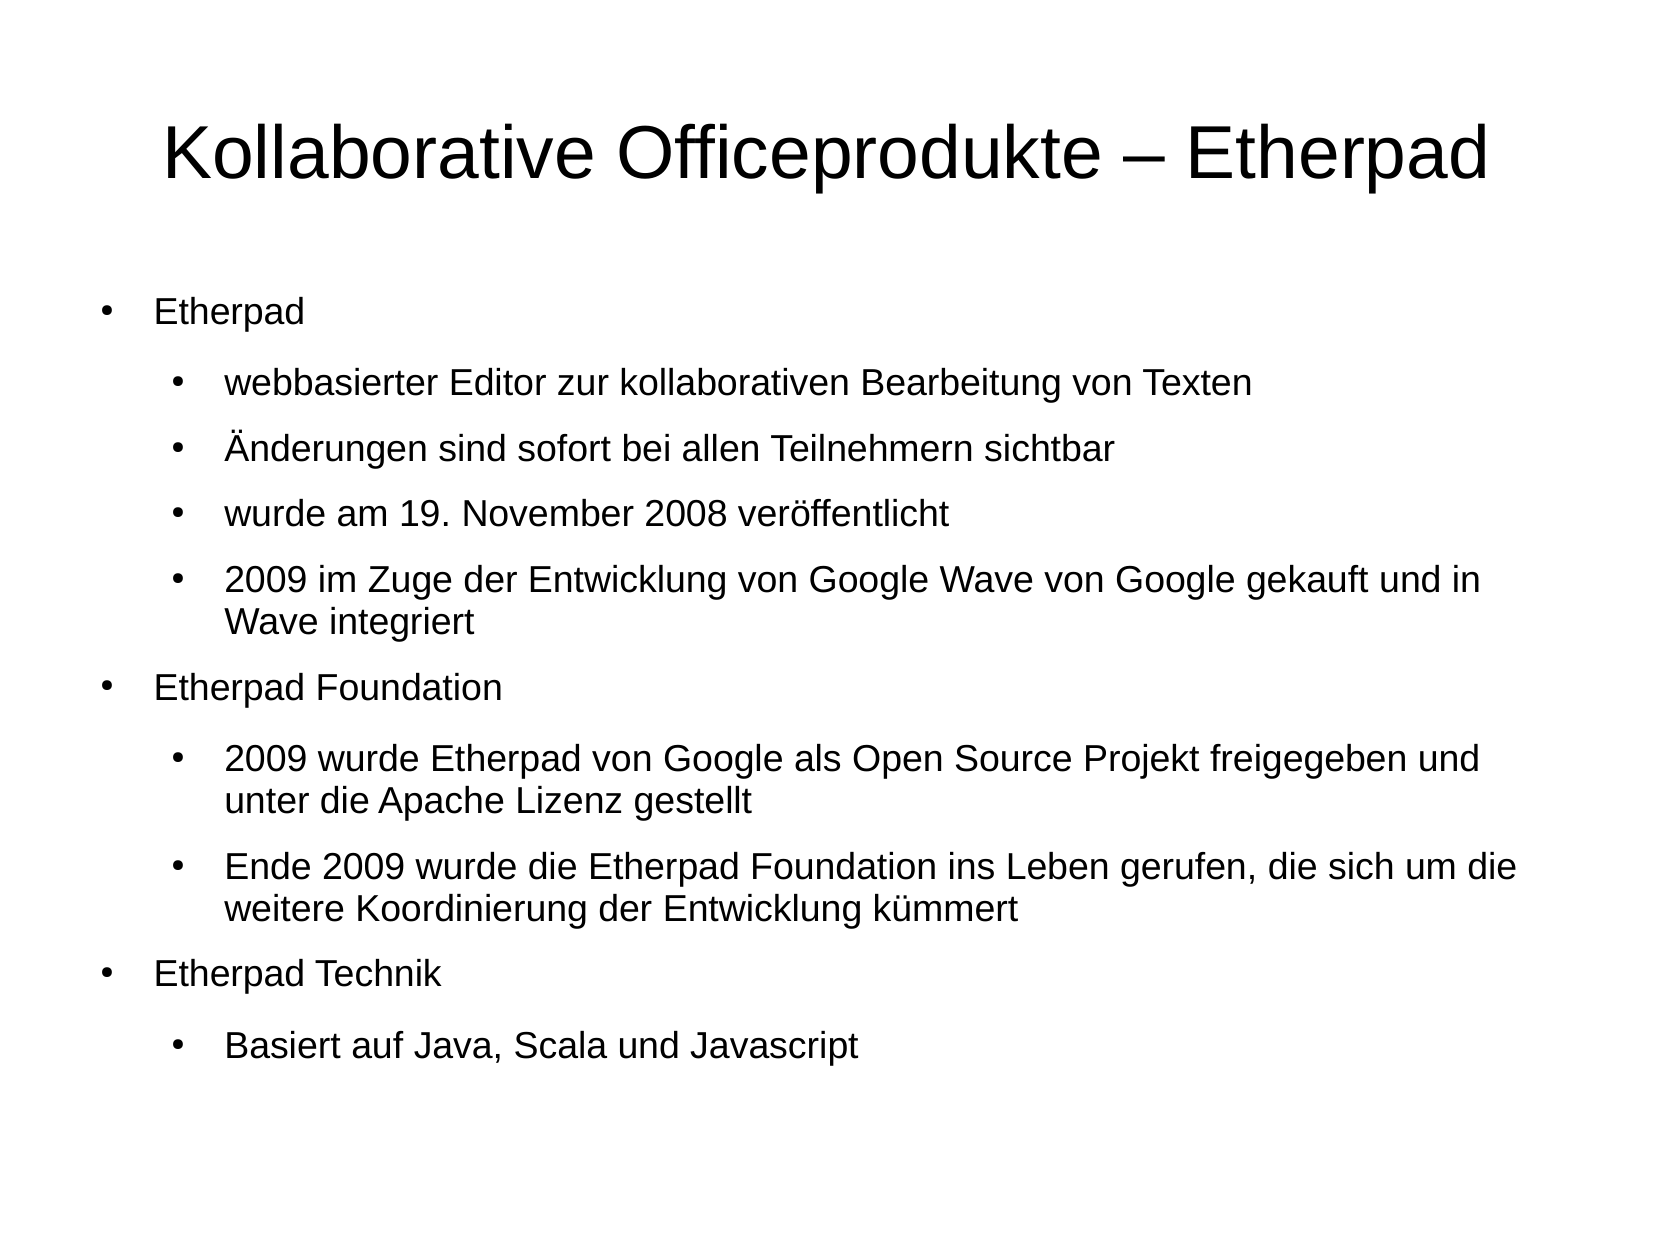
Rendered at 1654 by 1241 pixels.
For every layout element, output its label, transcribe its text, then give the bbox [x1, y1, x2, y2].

list Etherpad webbasierter Editor zur kollaborativen Bearbeitung von Texten Änderungen sind sofort bei allen Teilnehmern sichtbar wurde am 19. November 2008 veröffentlicht 2009 im Zuge der Entwicklung von Google Wave von Google gekauft und in Wave integriert Etherpad Foundation 2009 wurde Etherpad von Google als Open Source Projekt freigegeben und unter die Apache Lizenz gestellt Ende 2009 wurde die Etherpad Foundation ins Leben gerufen, die sich um die weitere Koordinierung der Entwicklung kümmert Etherpad Technik Basiert auf Java, Scala und Javascript [82, 290, 1571, 1109]
title Kollaborative Officeprodukte – Etherpad [82, 49, 1571, 257]
